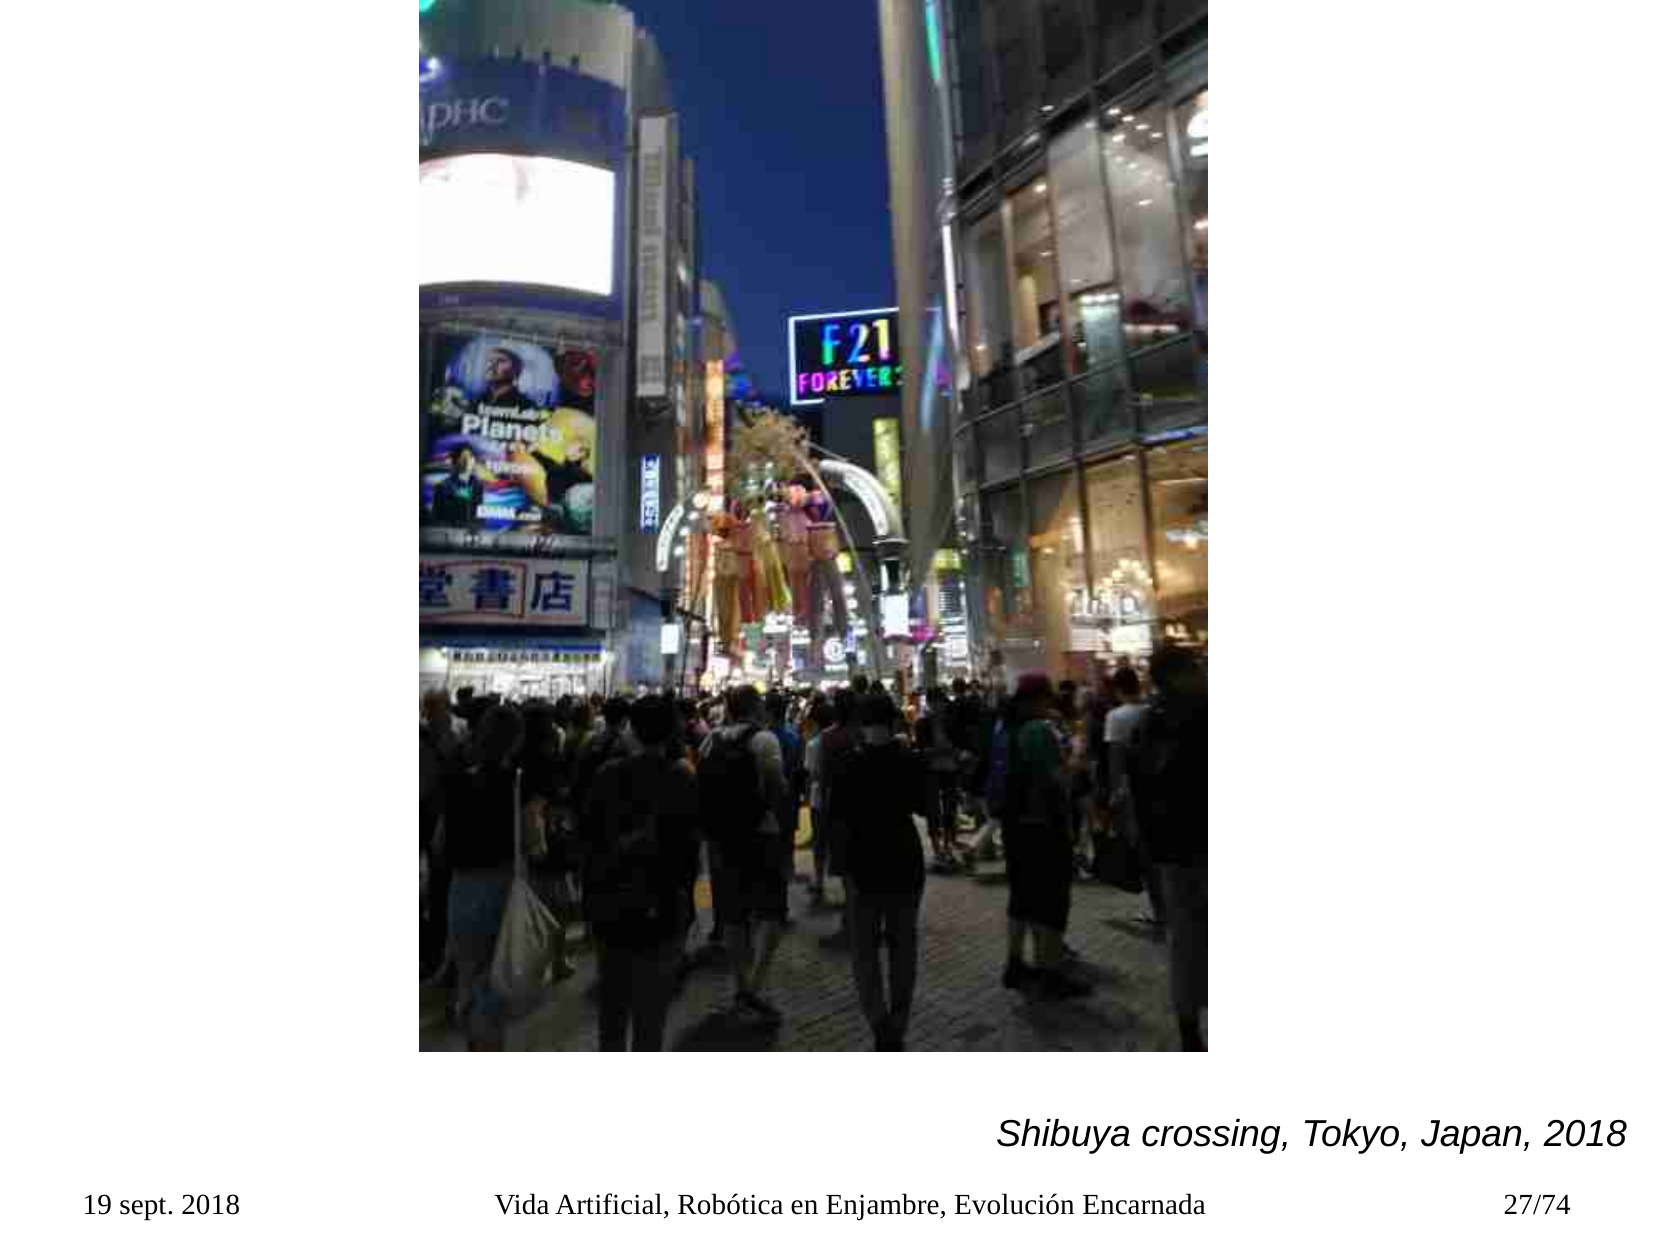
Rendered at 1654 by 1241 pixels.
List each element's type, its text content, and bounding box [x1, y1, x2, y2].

text_box Shibuya crossing, Tokyo, Japan, 2018 [177, 1105, 1642, 1163]
picture [419, 0, 1208, 1052]
